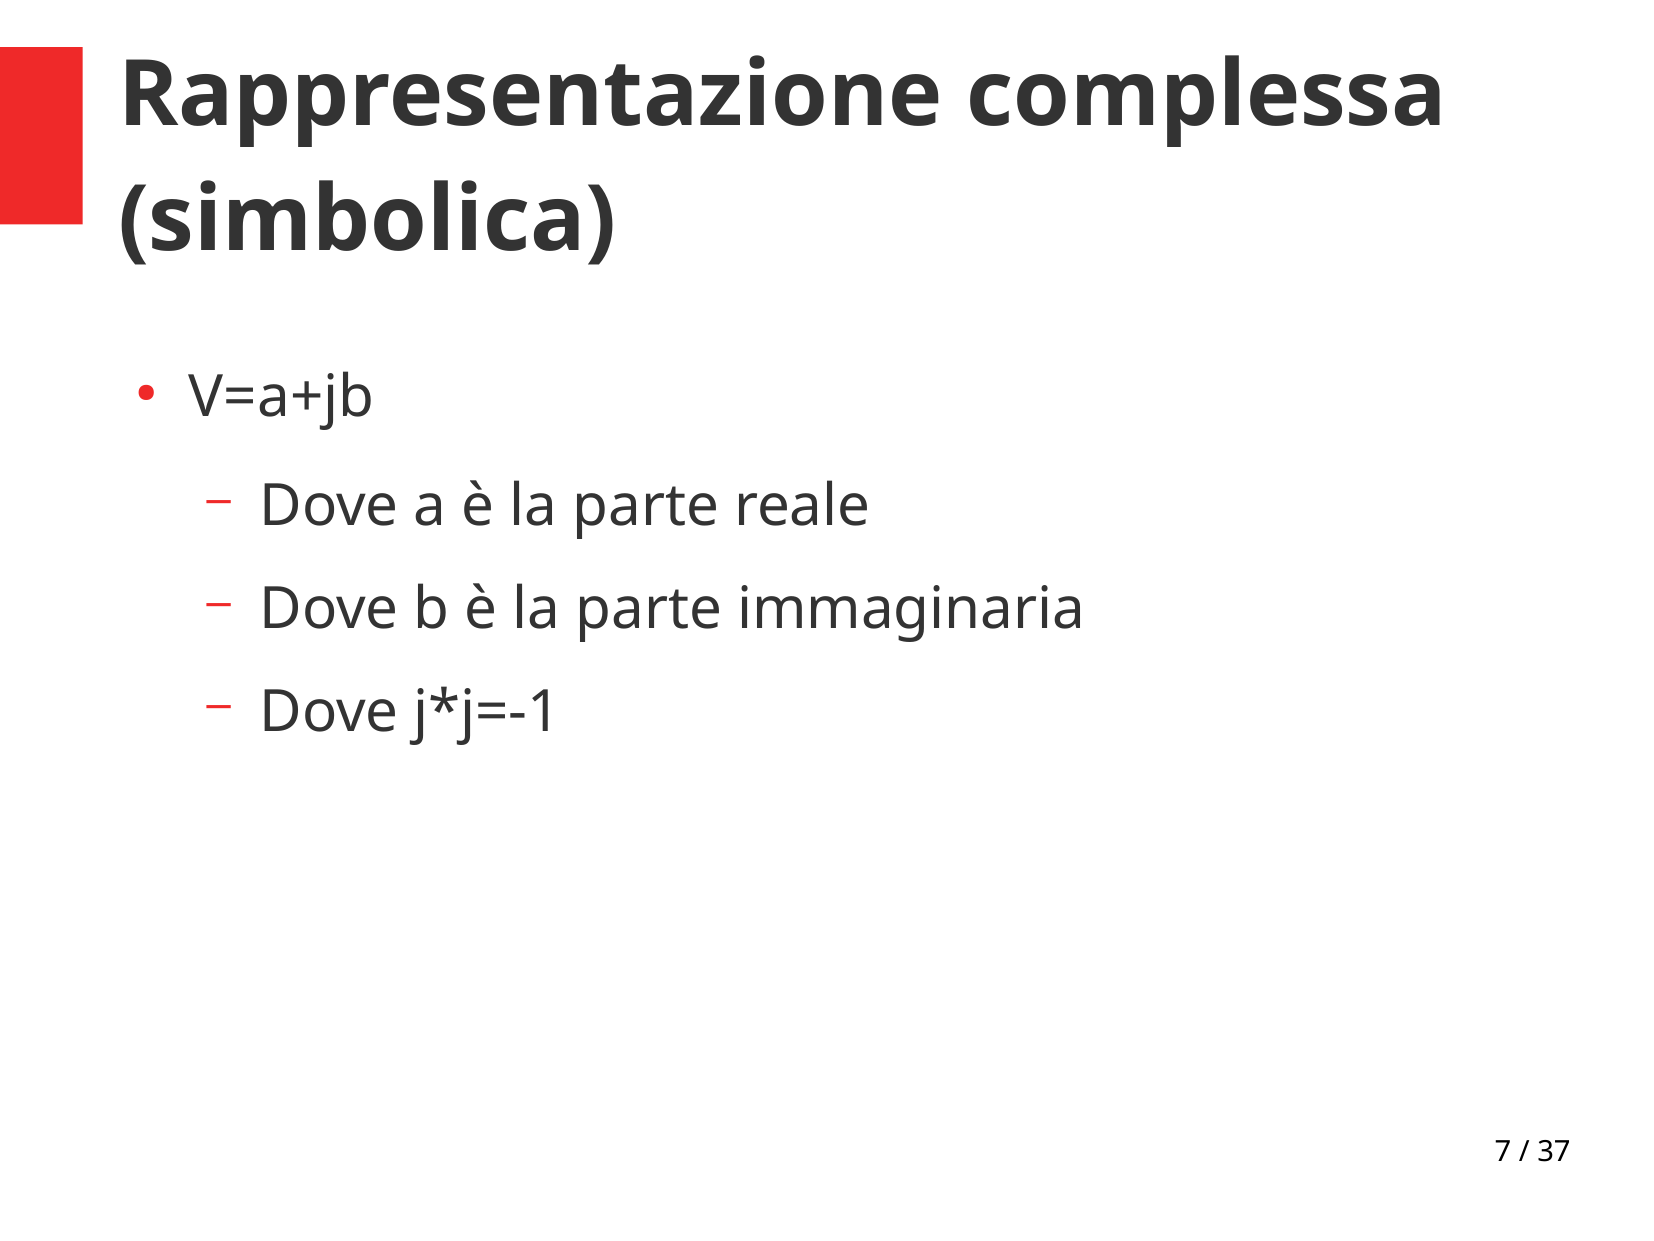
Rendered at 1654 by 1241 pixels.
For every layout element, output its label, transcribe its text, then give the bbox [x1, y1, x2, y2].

title Rappresentazione complessa (simbolica) [118, 45, 1571, 260]
list V=a+jb Dove a è la parte reale Dove b è la parte immaginaria Dove j*j=-1 [118, 354, 1536, 1074]
